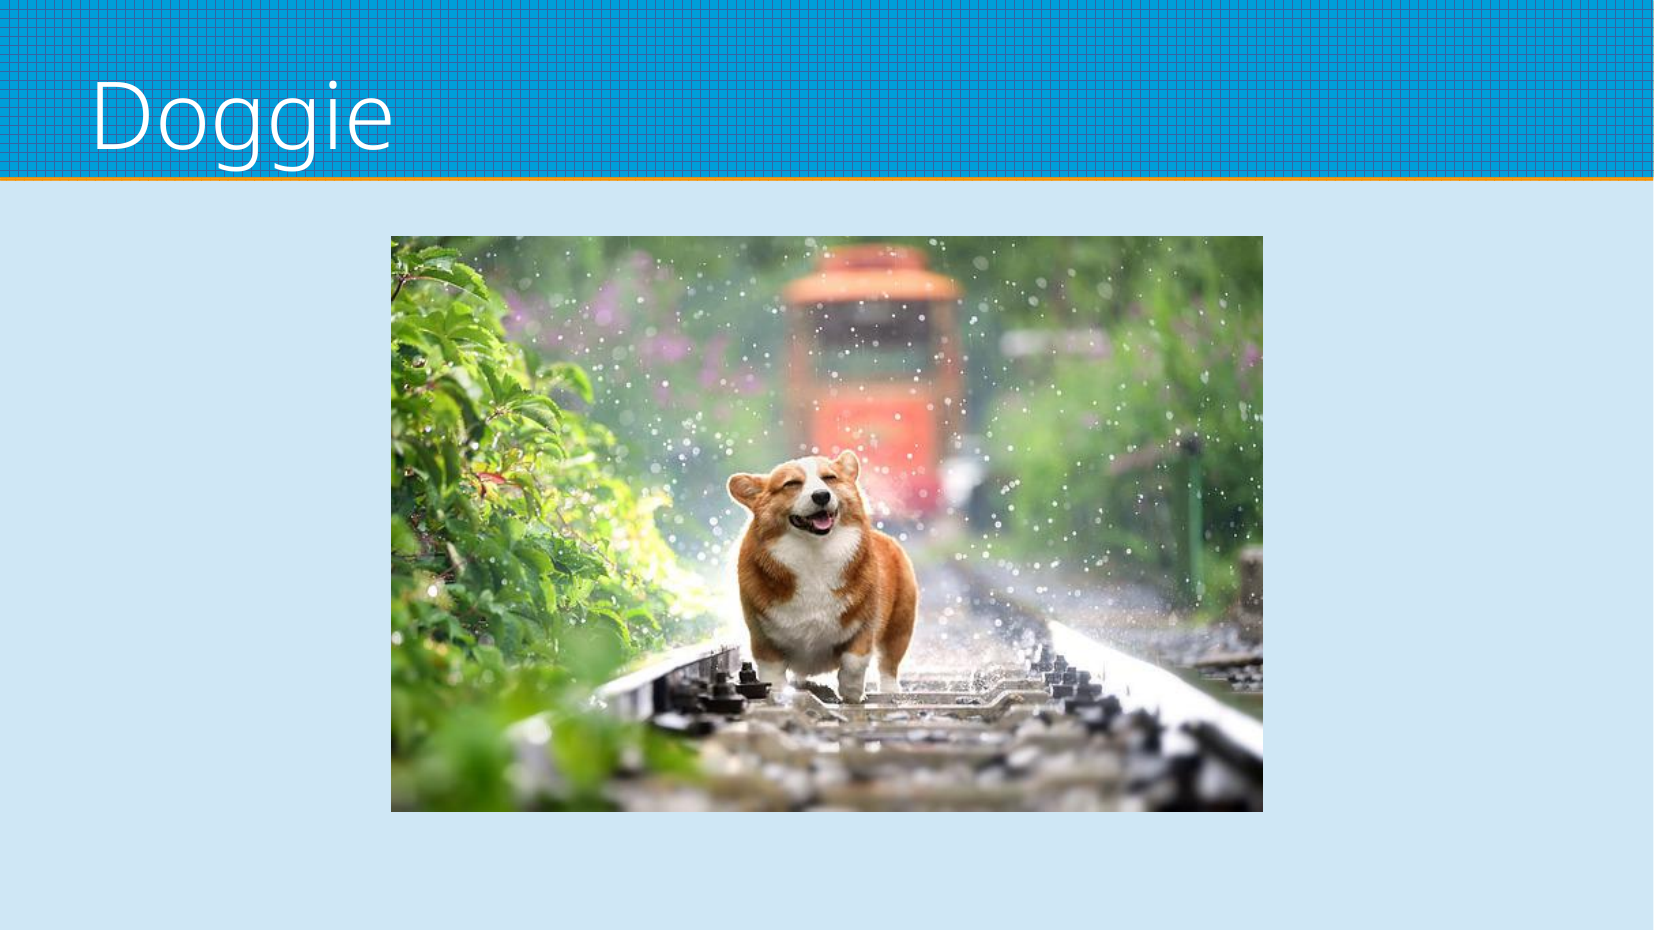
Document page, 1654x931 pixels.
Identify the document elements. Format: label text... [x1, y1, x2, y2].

title Doggie [88, 14, 1565, 178]
picture [391, 236, 1263, 813]
